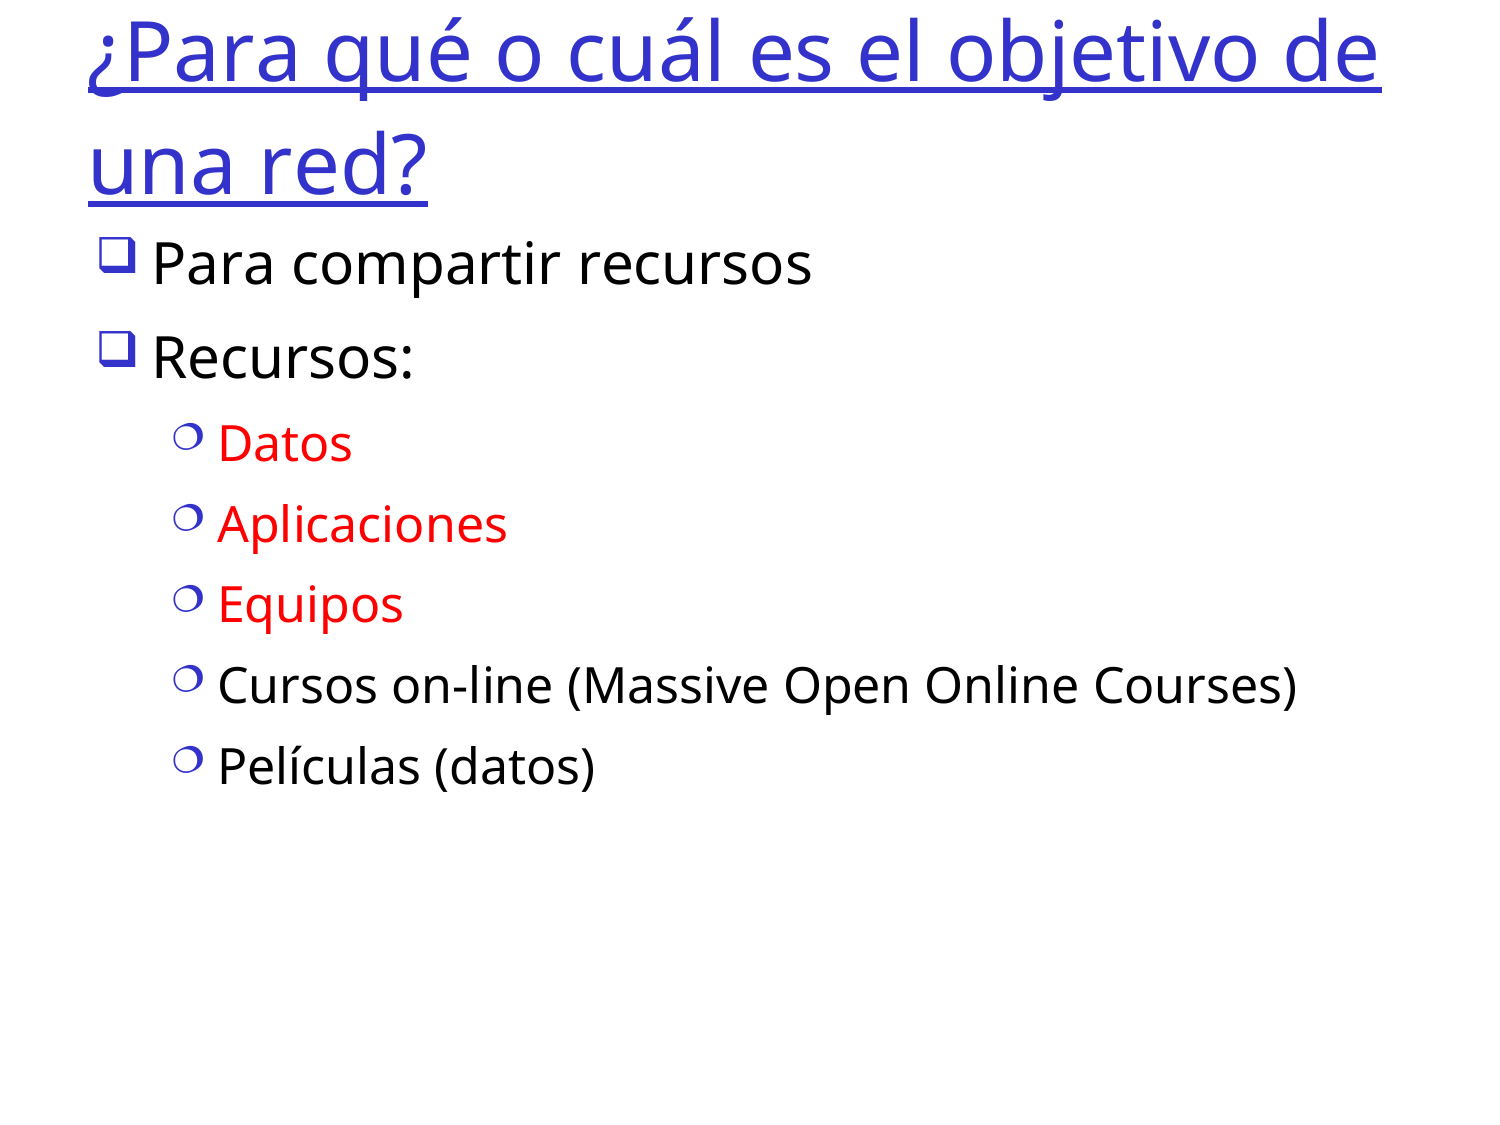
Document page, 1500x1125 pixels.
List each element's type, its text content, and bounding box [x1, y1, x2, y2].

list Para compartir recursos Recursos: Datos Aplicaciones Equipos Cursos on-line (Massive Open Online Courses) Películas (datos) [95, 222, 1471, 875]
title ¿Para qué o cuál es el objetivo de una red? [87, 8, 1463, 203]
